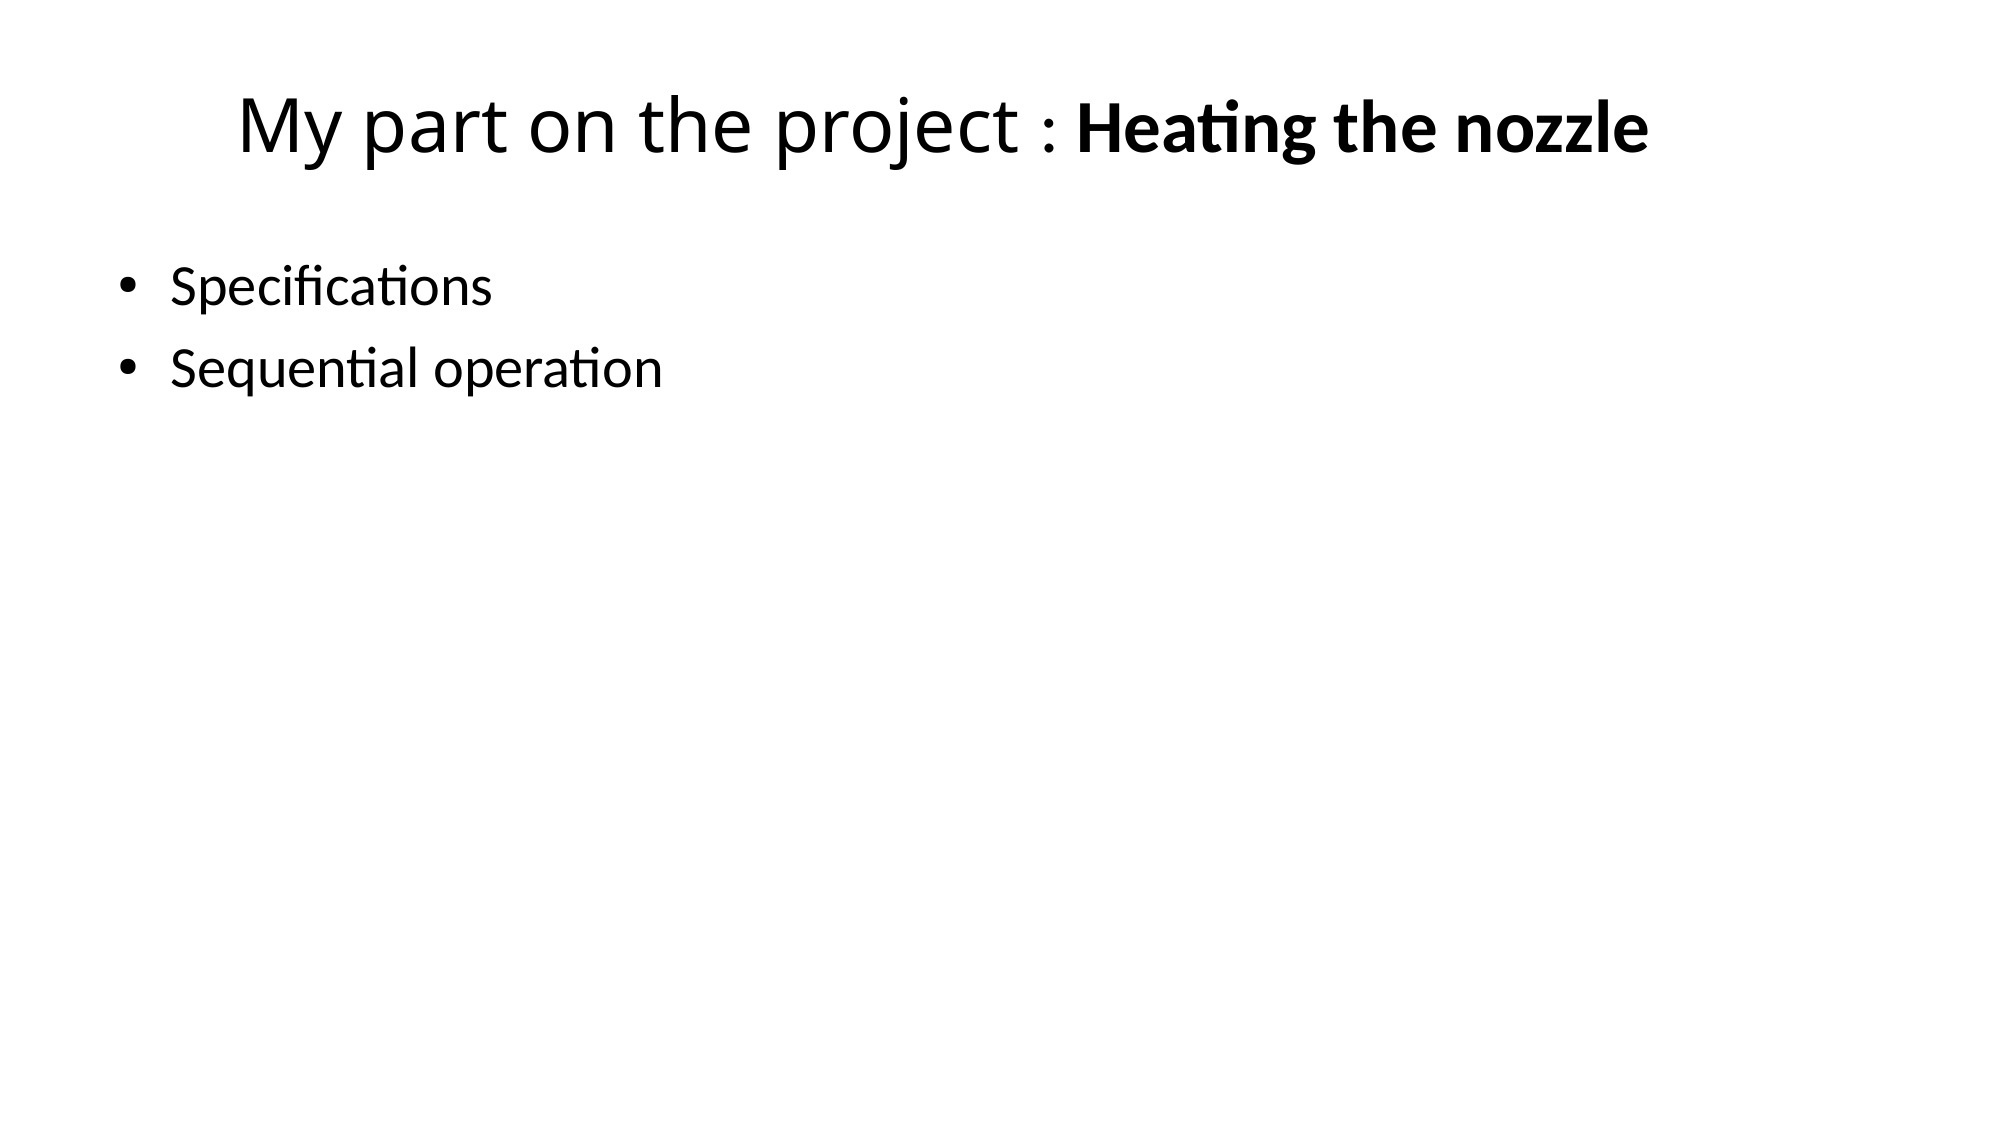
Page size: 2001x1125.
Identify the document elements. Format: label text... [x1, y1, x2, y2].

list Specifications Sequential operation [99, 263, 1900, 1006]
title My part on the project : Heating the nozzle [236, 0, 1737, 263]
